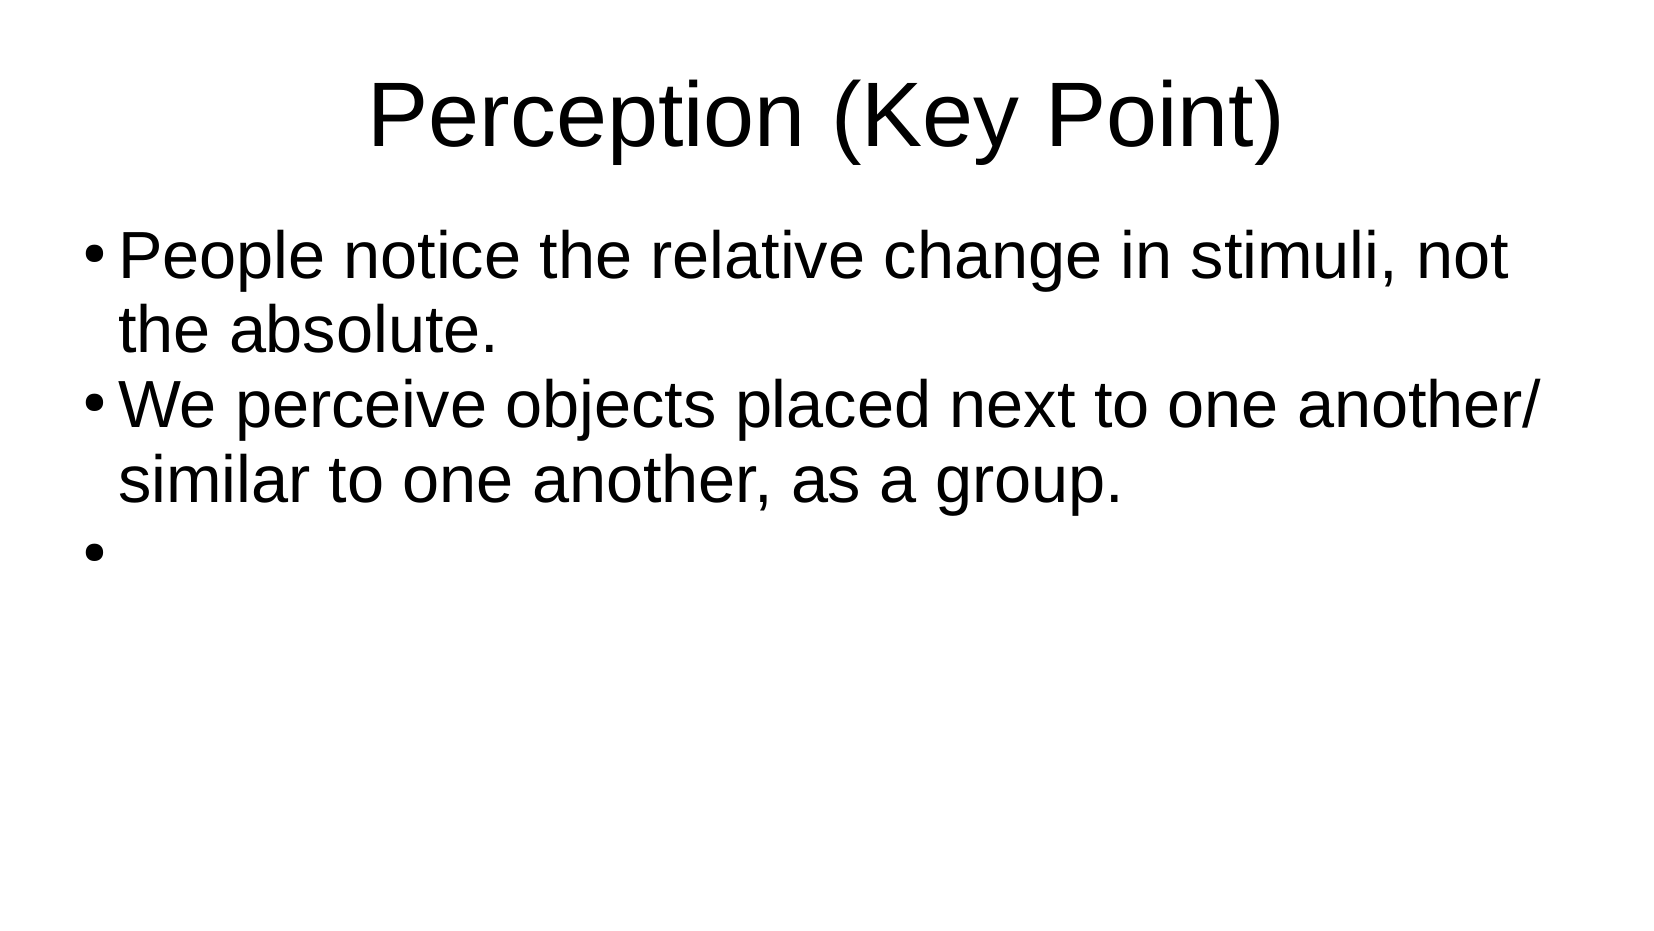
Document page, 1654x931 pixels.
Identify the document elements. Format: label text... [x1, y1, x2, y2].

subtitle People notice the relative change in stimuli, not the absolute. We perceive objects placed next to one another/ similar to one another, as a group. [82, 217, 1571, 758]
title Perception (Key Point) [82, 37, 1571, 193]
